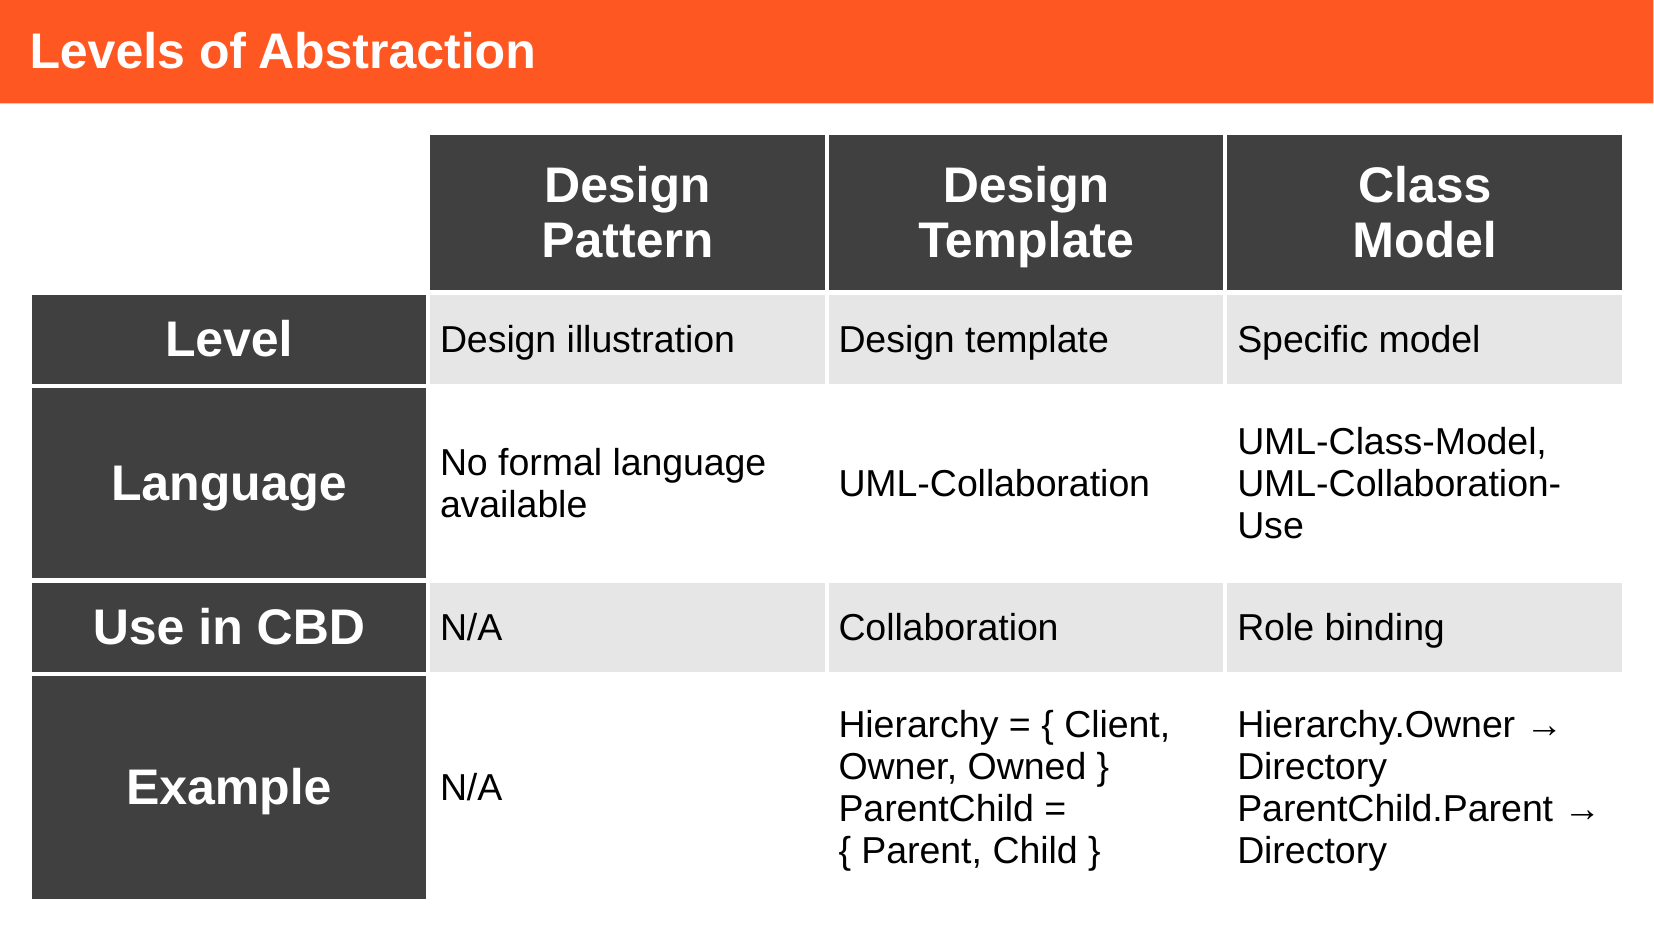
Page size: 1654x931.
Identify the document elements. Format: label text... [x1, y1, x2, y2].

table_header Class Model [1227, 135, 1622, 290]
table_cell Use in CBD [32, 583, 426, 672]
table_cell UML-Collaboration [829, 388, 1223, 578]
table_cell Hierarchy.Owner → Directory ParentChild.Parent → Directory [1227, 676, 1622, 899]
table_header Design Pattern [430, 135, 825, 290]
table_cell Design illustration [430, 295, 825, 384]
table_cell Role binding [1227, 583, 1622, 672]
table_cell N/A [430, 676, 825, 899]
table_cell Specific model [1227, 295, 1622, 384]
table_cell Level [32, 295, 426, 384]
table_cell No formal language available [430, 388, 825, 578]
table_cell UML-Class-Model, UML-Collaboration-Use [1227, 388, 1622, 578]
table_cell N/A [430, 583, 825, 672]
table_cell Collaboration [829, 583, 1223, 672]
title Levels of Abstraction [0, 0, 1654, 104]
table_cell Hierarchy = { Client, Owner, Owned } ParentChild = { Parent, Child } [829, 676, 1223, 899]
table_cell Design template [829, 295, 1223, 384]
table_header [32, 135, 426, 290]
table_cell Language [32, 388, 426, 578]
table_header Design Template [829, 135, 1223, 290]
table_cell Example [32, 676, 426, 899]
